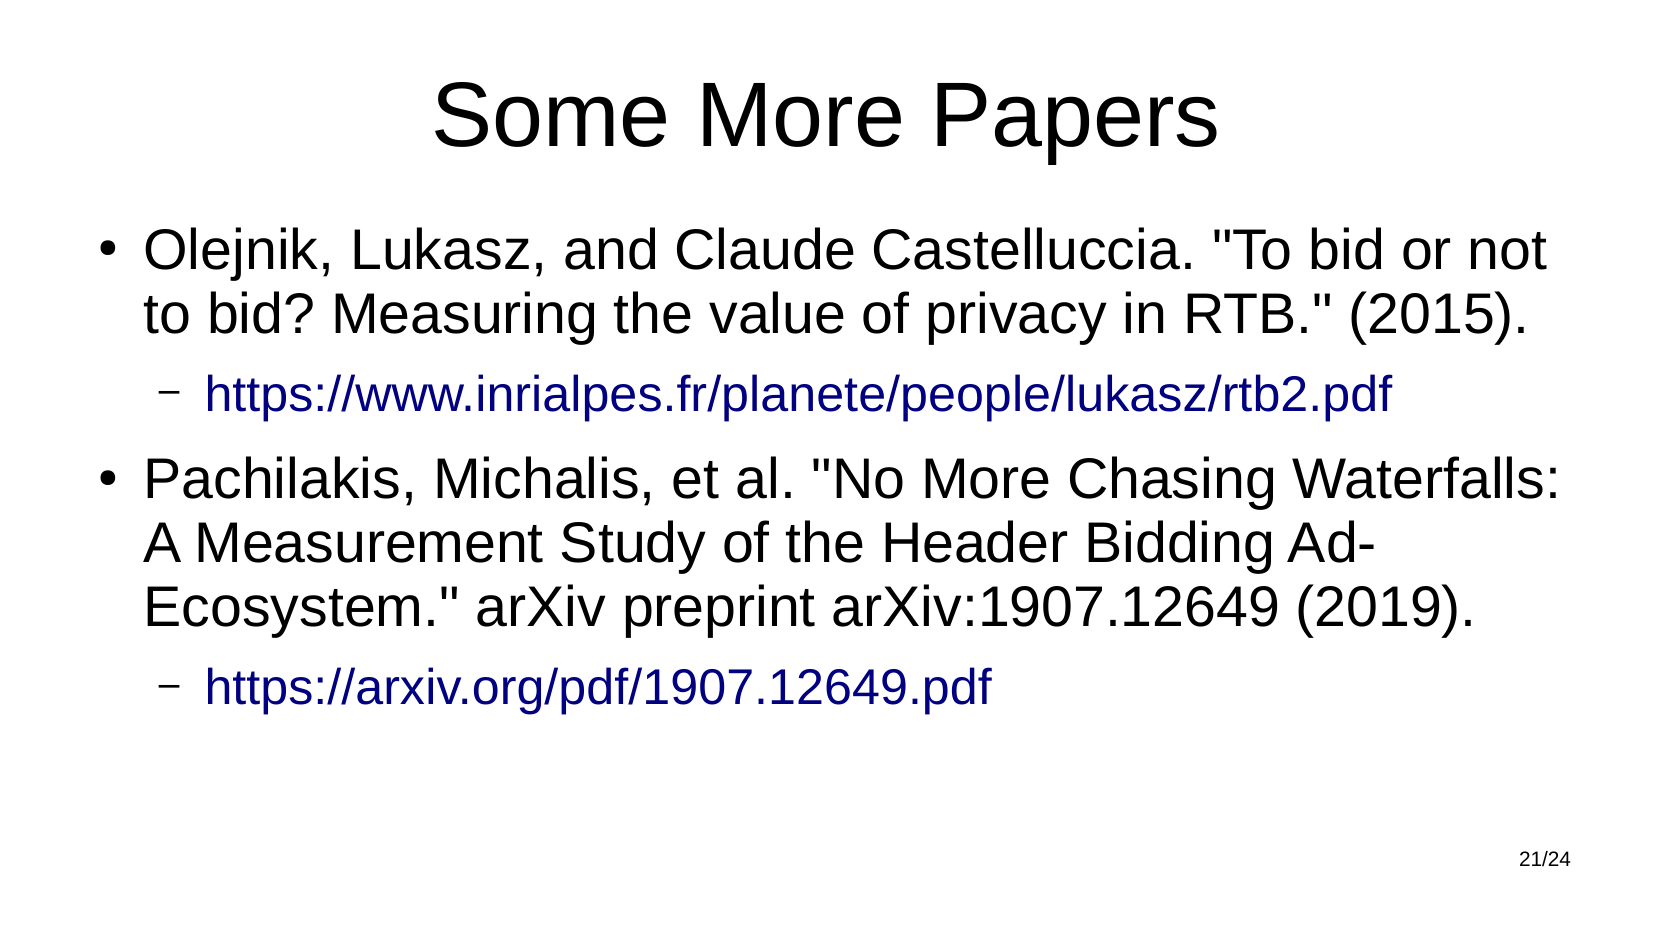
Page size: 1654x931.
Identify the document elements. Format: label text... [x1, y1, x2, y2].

title Some More Papers [82, 37, 1571, 193]
list Olejnik, Lukasz, and Claude Castelluccia. "To bid or not to bid? Measuring the value of privacy in RTB." (2015). https://www.inrialpes.fr/planete/people/lukasz/rtb2.pdf Pachilakis, Michalis, et al. "No More Chasing Waterfalls: A Measurement Study of the Header Bidding Ad-Ecosystem." arXiv preprint arXiv:1907.12649 (2019). https://arxiv.org/pdf/1907.12649.pdf [82, 217, 1571, 758]
